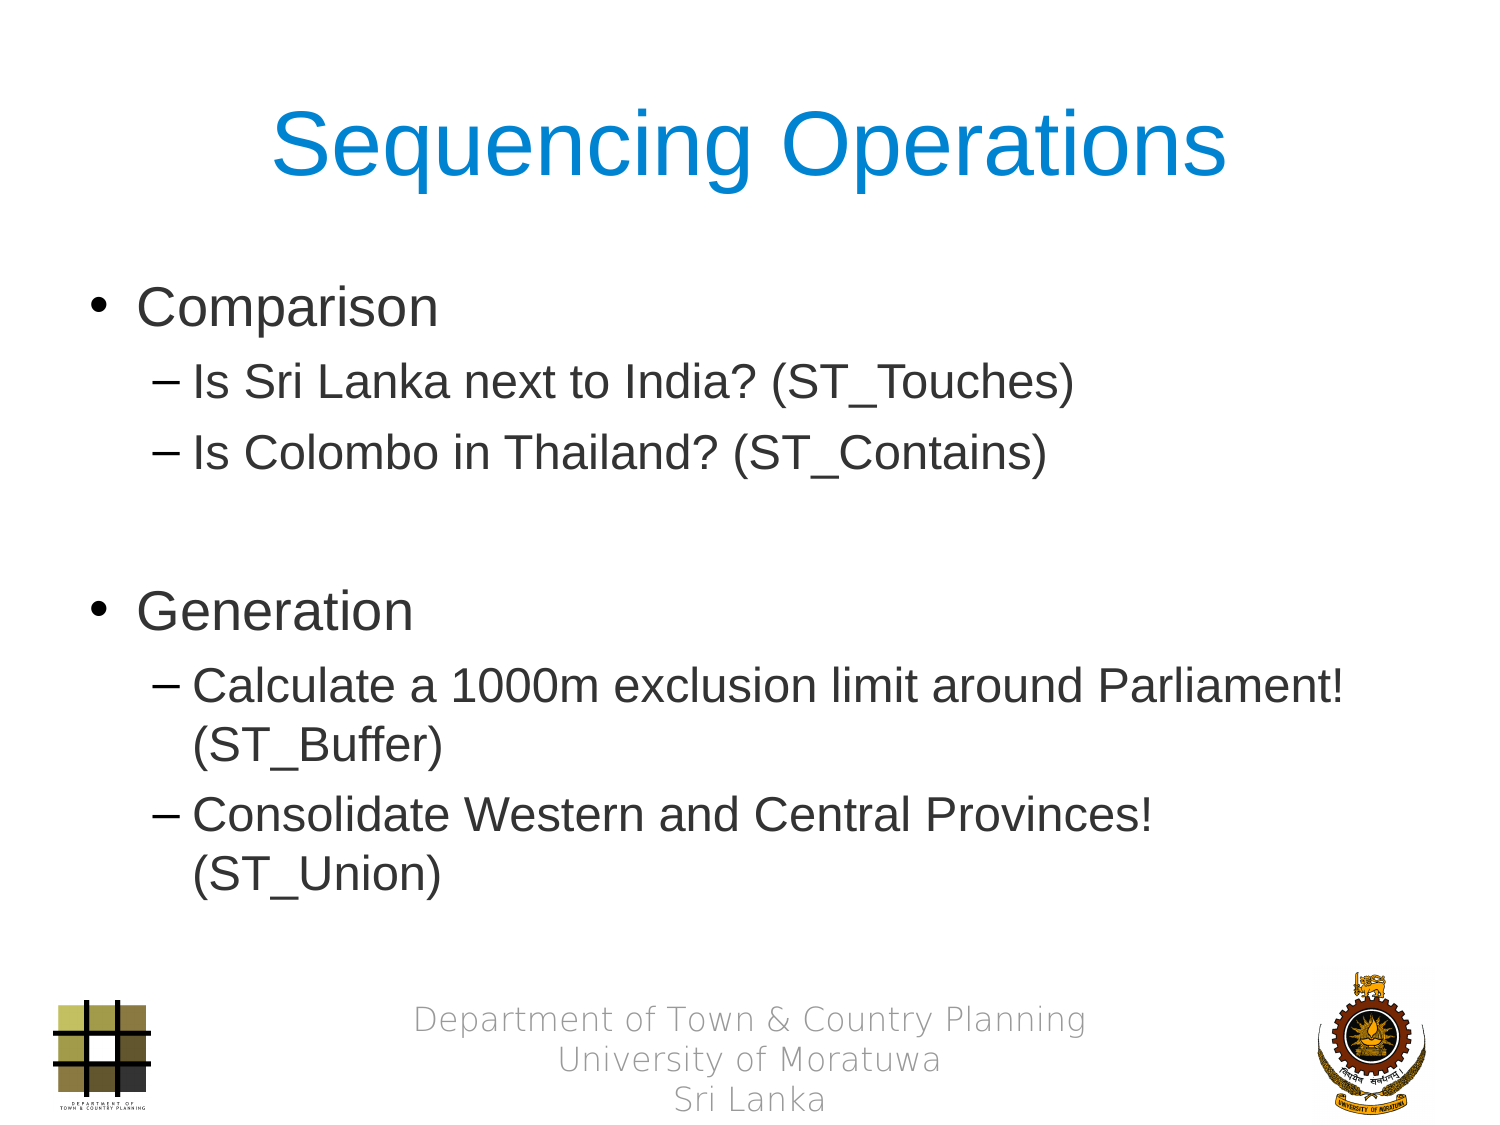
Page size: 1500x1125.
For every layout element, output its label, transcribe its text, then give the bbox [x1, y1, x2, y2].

picture [53, 1000, 151, 1110]
picture [1312, 966, 1435, 1125]
title Sequencing Operations [75, 45, 1426, 233]
list Comparison Is Sri Lanka next to India? (ST_Touches) Is Colombo in Thailand? (ST_Contains) Generation Calculate a 1000m exclusion limit around Parliament! (ST_Buffer) Consolidate Western and Central Provinces! (ST_Union) [75, 262, 1426, 915]
